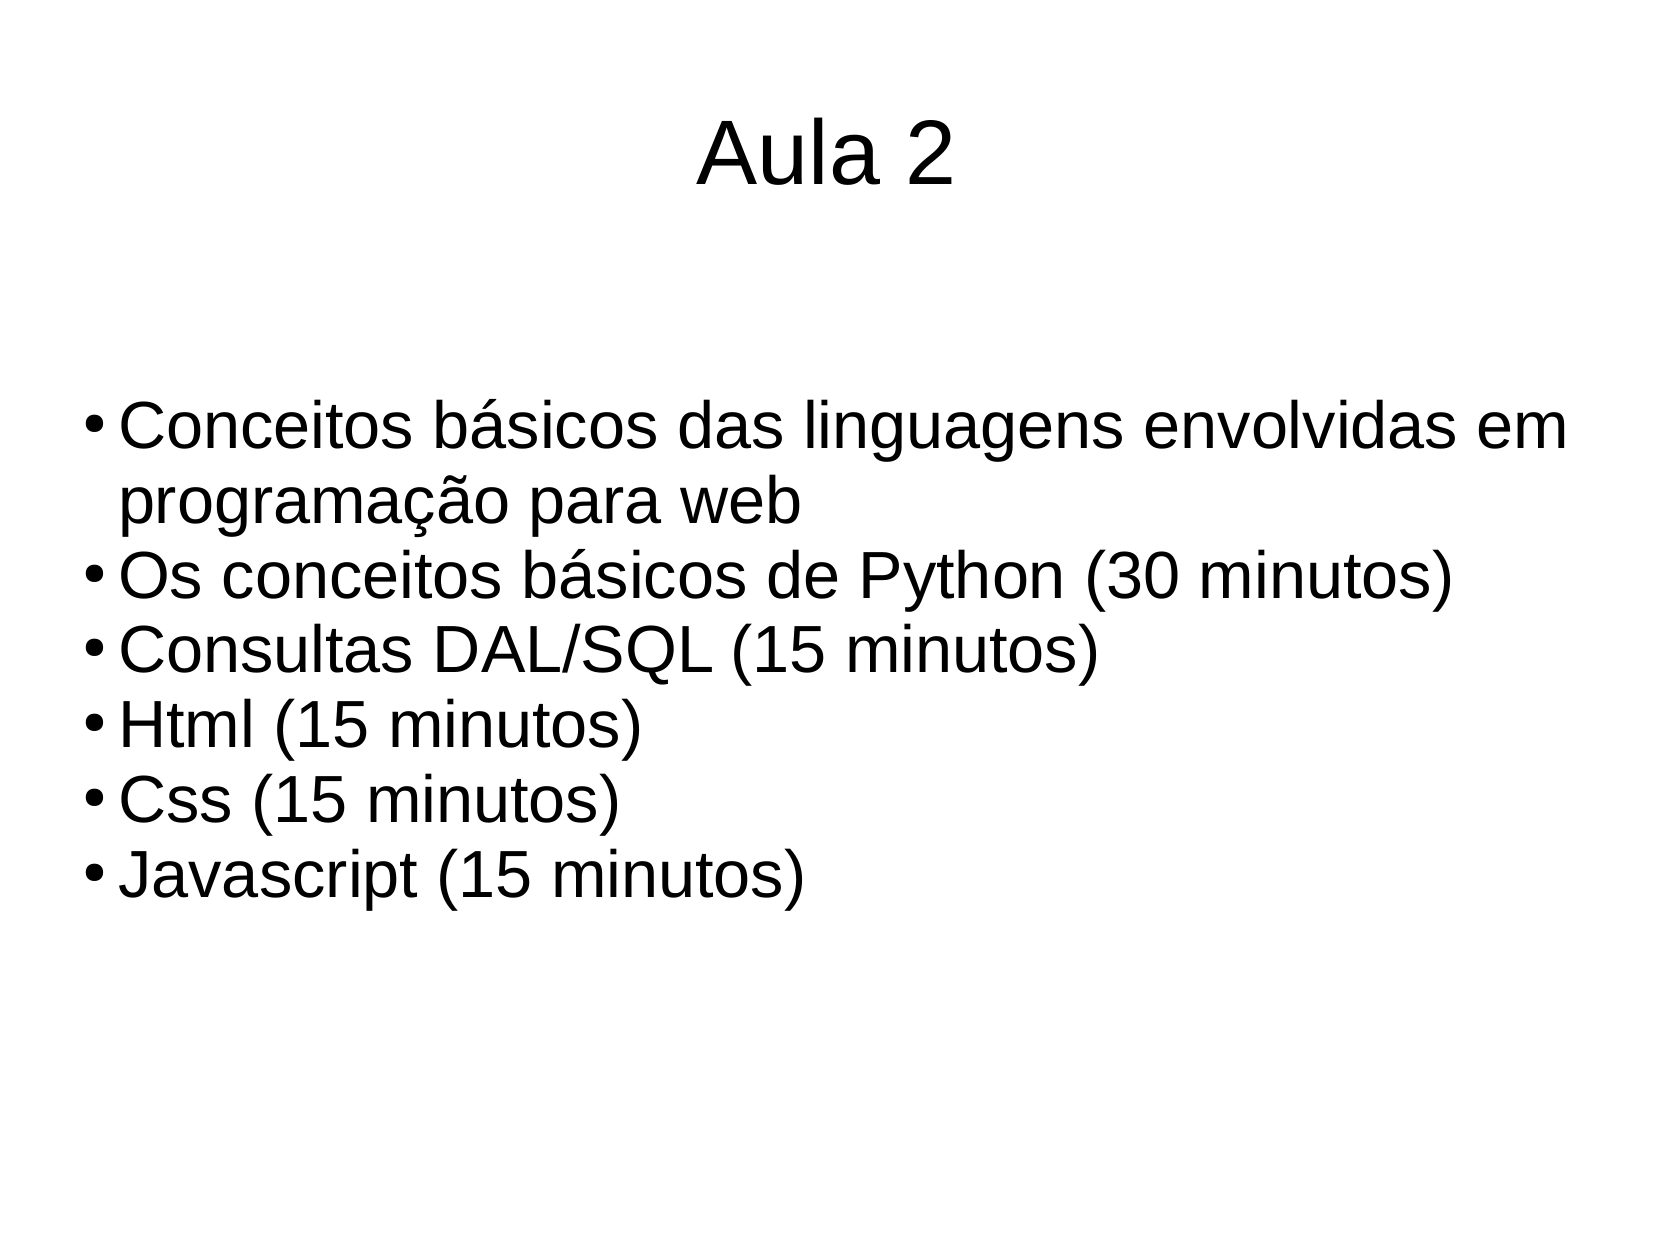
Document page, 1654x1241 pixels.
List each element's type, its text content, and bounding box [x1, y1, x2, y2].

subtitle Conceitos básicos das linguagens envolvidas em programação para web Os conceitos básicos de Python (30 minutos) Consultas DAL/SQL (15 minutos) Html (15 minutos) Css (15 minutos) Javascript (15 minutos) [82, 290, 1571, 1010]
title Aula 2 [82, 49, 1571, 257]
